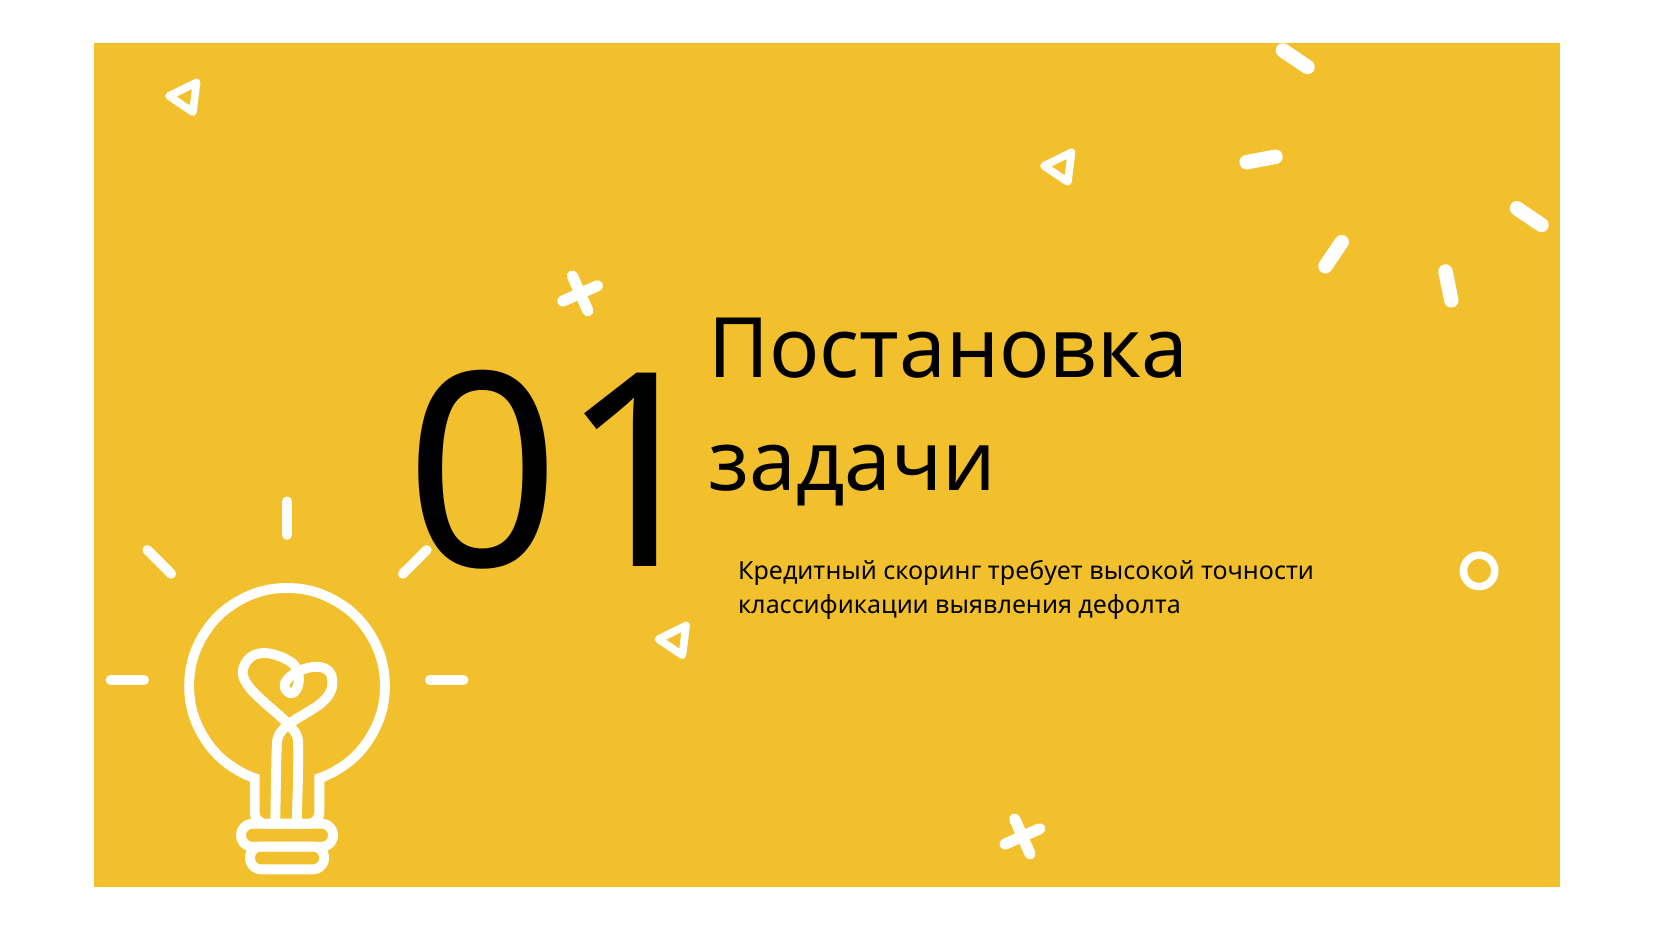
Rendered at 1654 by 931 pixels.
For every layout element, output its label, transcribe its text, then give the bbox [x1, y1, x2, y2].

text_box Кредитный скоринг требует высокой точности классификации выявления дефолта [751, 535, 1399, 638]
title Постановка задачи [751, 304, 1429, 499]
title 01 [405, 276, 751, 646]
